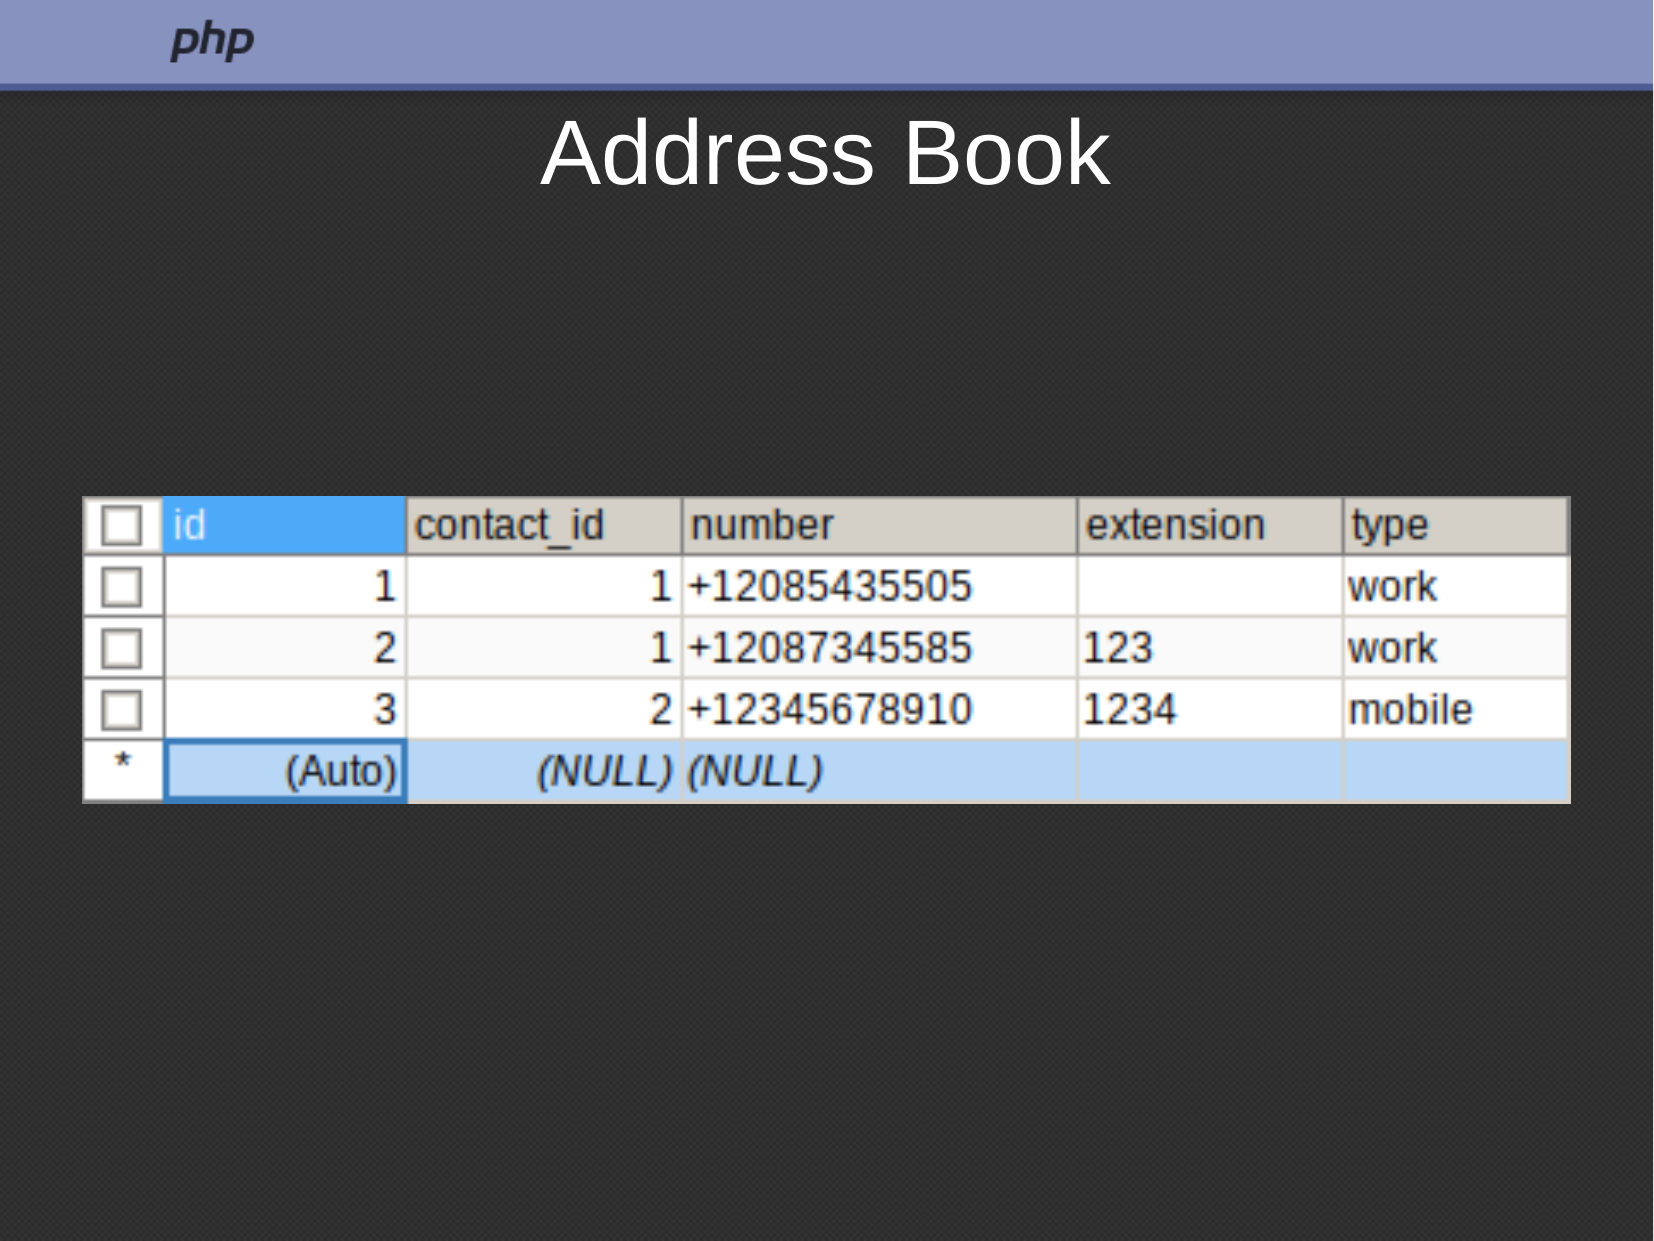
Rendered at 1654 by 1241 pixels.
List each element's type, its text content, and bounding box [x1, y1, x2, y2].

title Address Book [82, 49, 1571, 257]
picture [0, 0, 1654, 1241]
